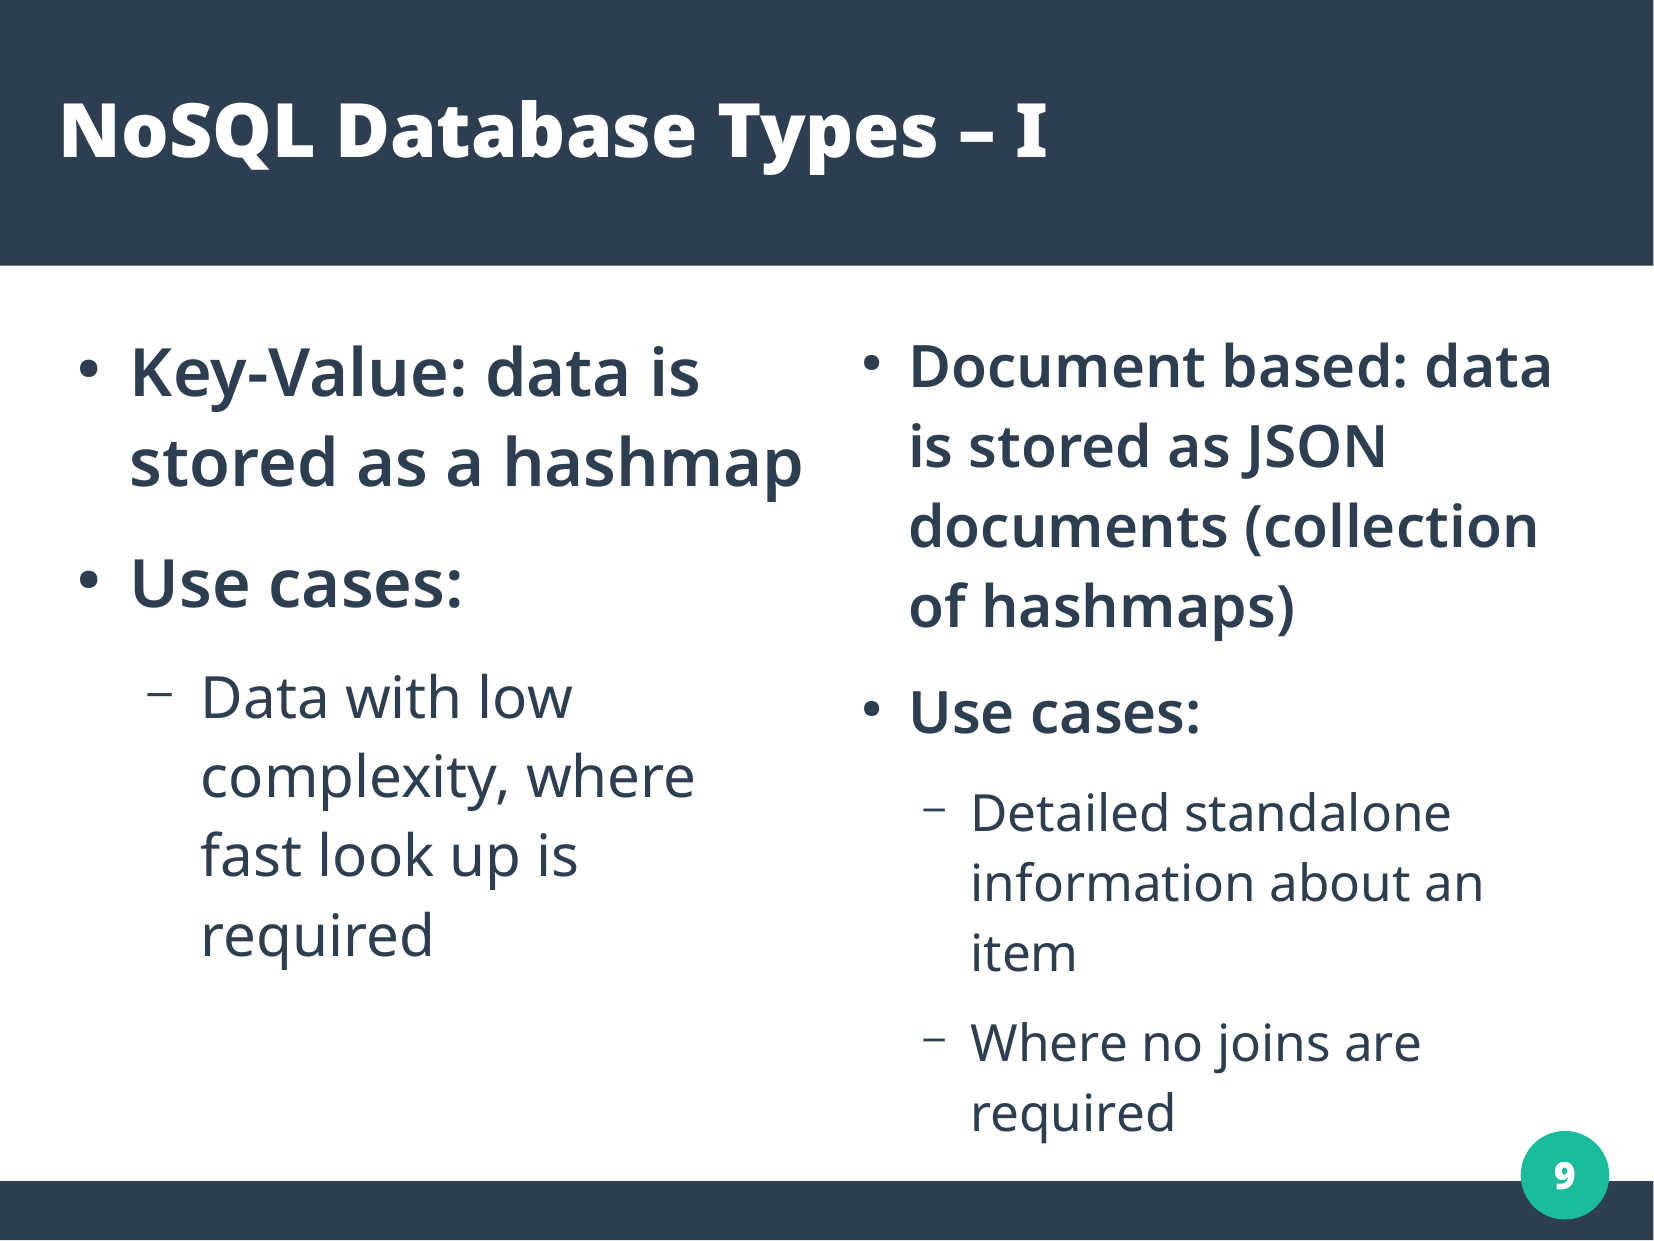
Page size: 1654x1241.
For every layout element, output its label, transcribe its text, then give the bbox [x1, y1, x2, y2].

list Key-Value: data is stored as a hashmap Use cases: Data with low complexity, where fast look up is required [59, 324, 809, 1152]
title NoSQL Database Types – I [59, 49, 1595, 207]
list Document based: data is stored as JSON documents (collection of hashmaps) Use cases: Detailed standalone information about an item Where no joins are required [845, 324, 1596, 1152]
